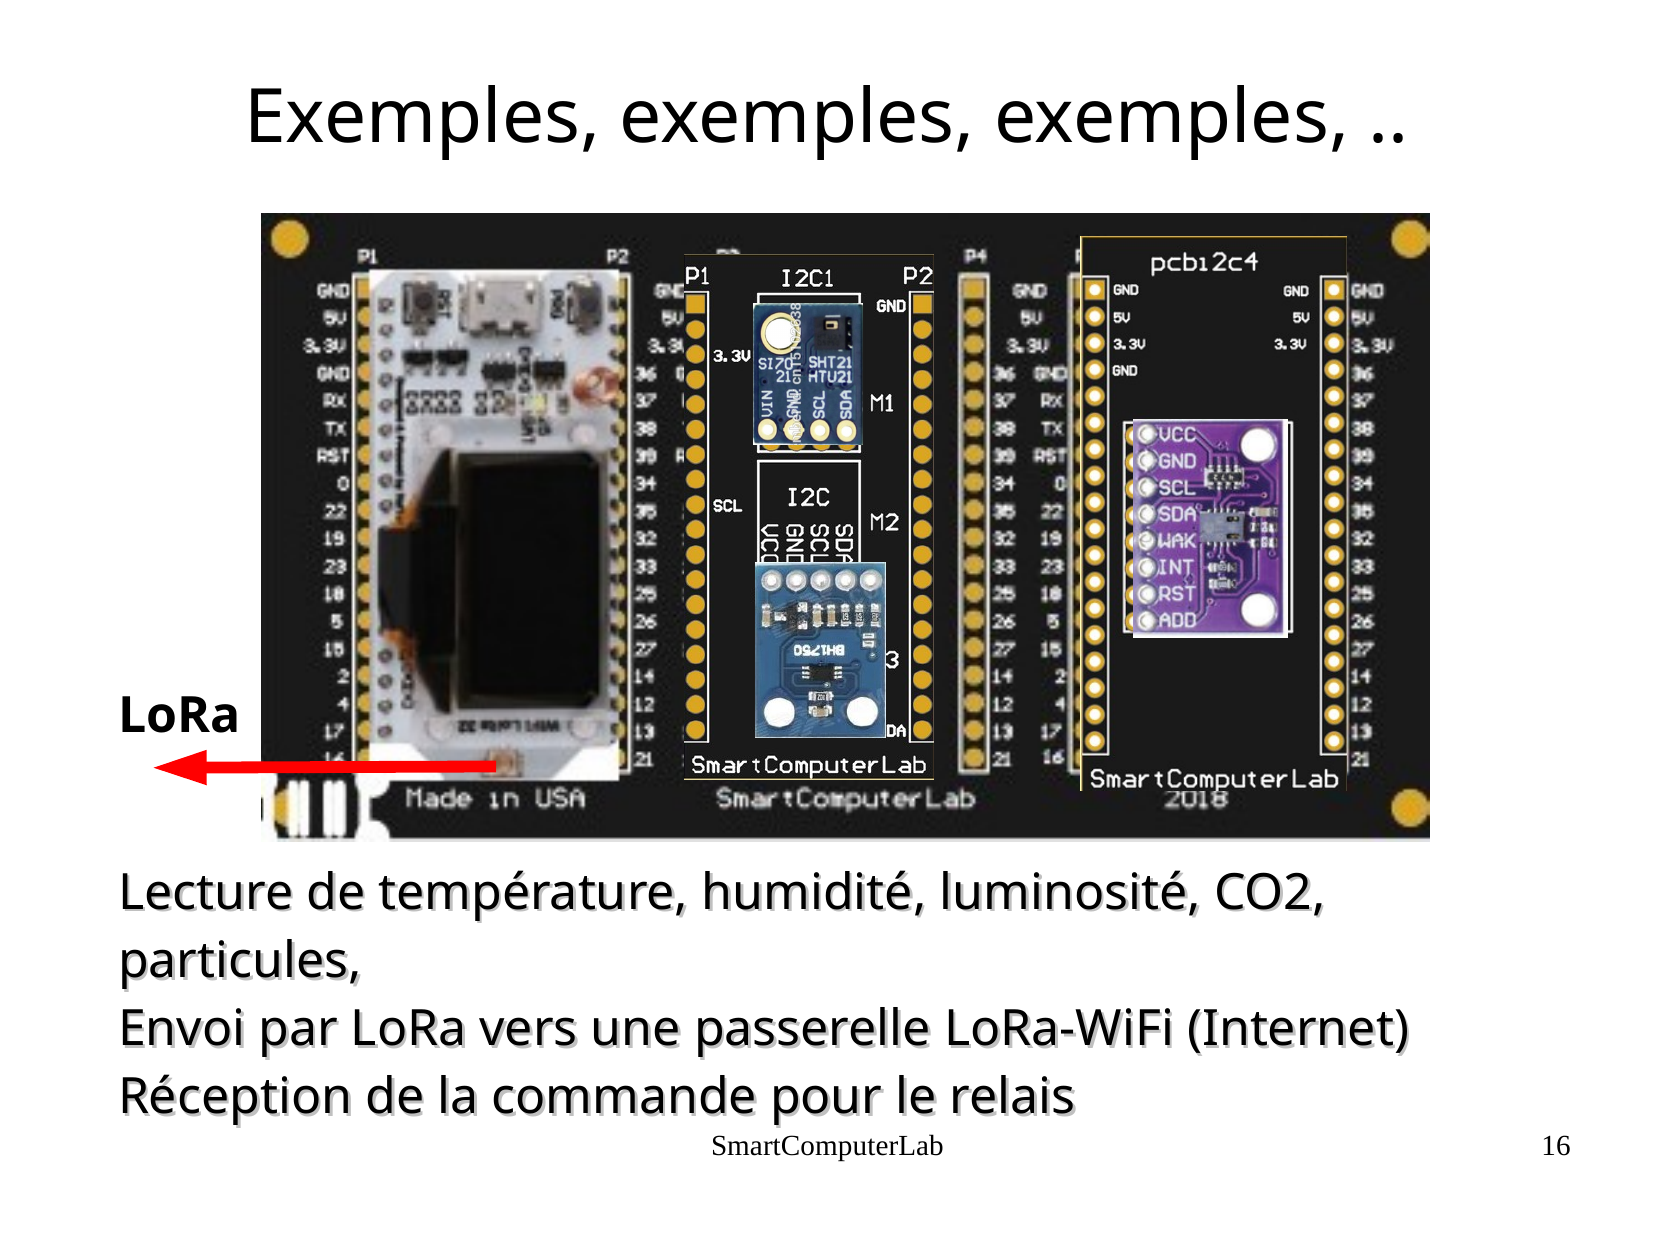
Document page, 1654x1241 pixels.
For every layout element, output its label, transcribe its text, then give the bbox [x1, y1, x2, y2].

text_box Lecture de température, humidité, luminosité, CO2, particules, Envoi par LoRa vers une passerelle LoRa-WiFi (Internet) Réception de la commande pour le relais [118, 874, 1512, 1111]
title Exemples, exemples, exemples, .. [82, 49, 1571, 129]
picture [261, 213, 1430, 842]
subtitle [82, 129, 1571, 850]
text_box LoRa [118, 685, 272, 741]
